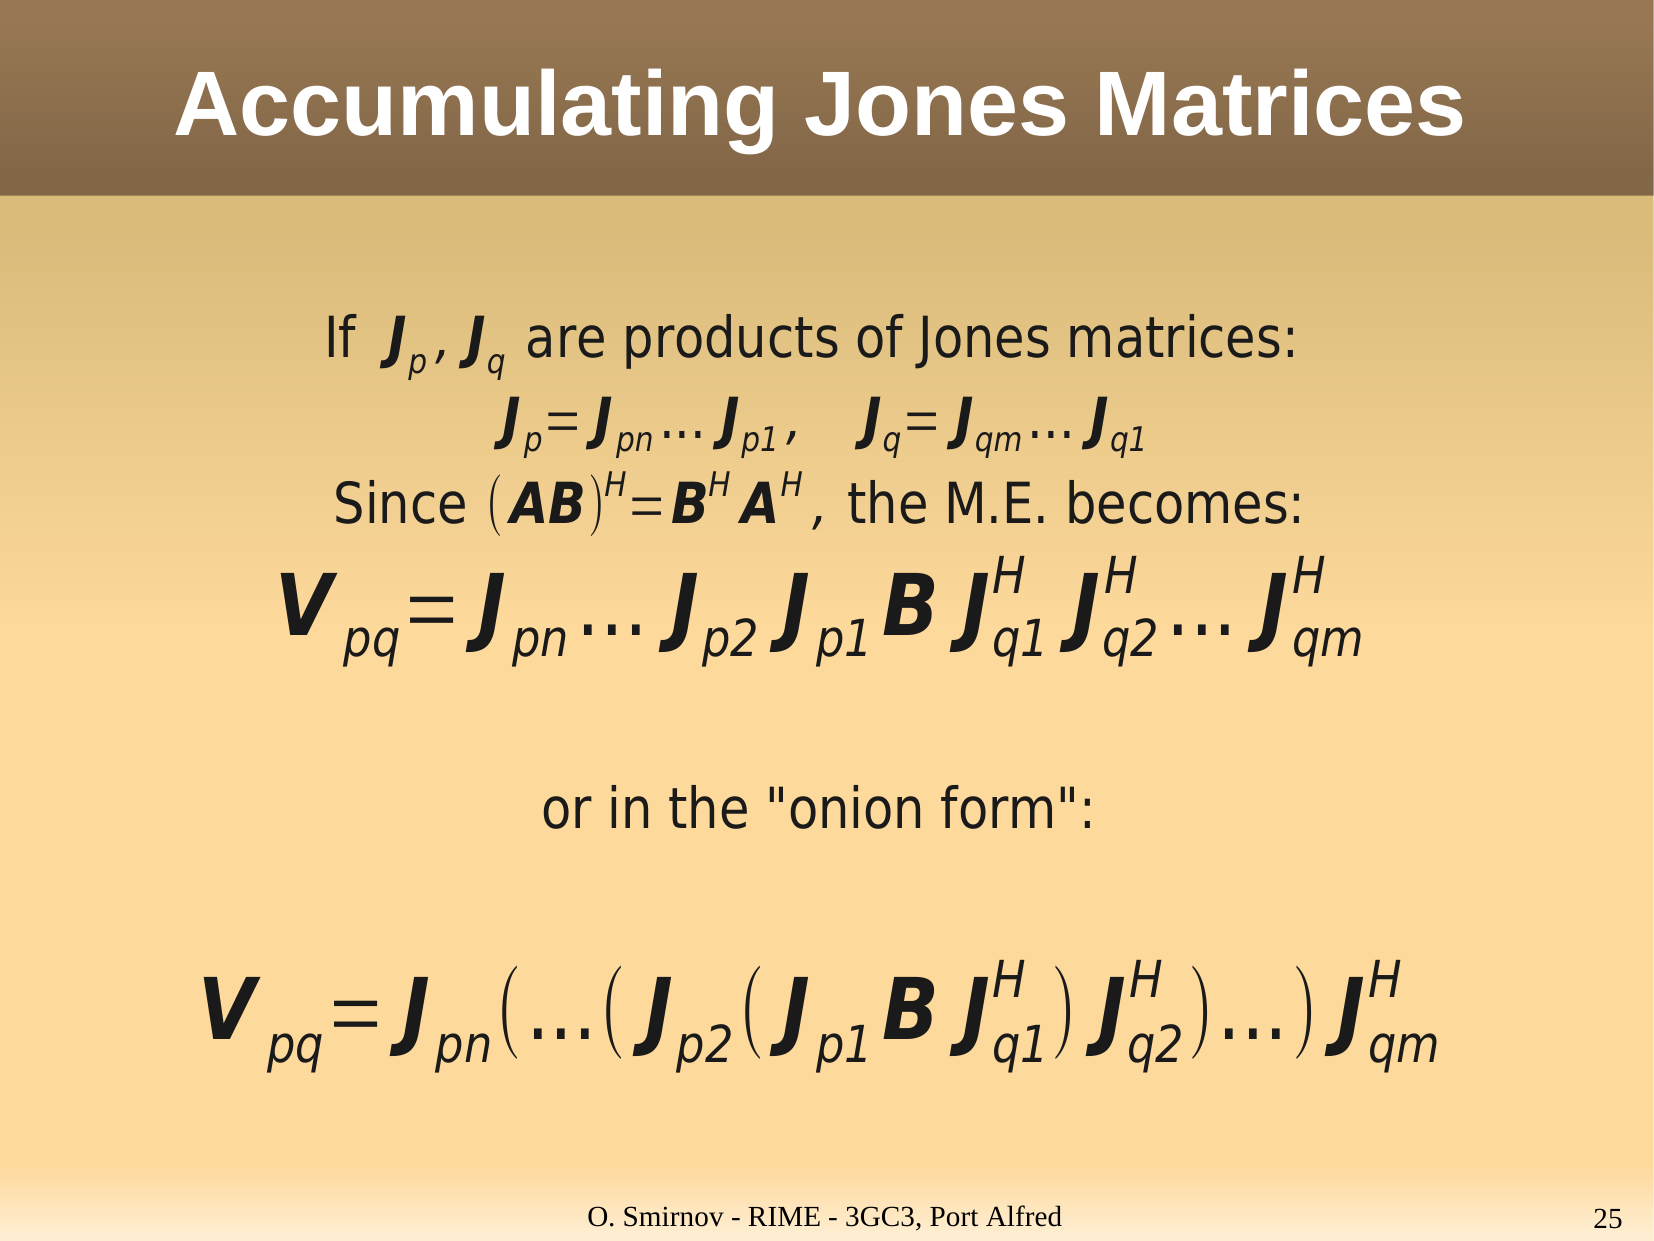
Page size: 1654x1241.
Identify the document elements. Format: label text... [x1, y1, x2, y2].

title Accumulating Jones Matrices [76, 0, 1565, 208]
picture [0, 0, 1654, 1241]
chart [192, 305, 1446, 1074]
